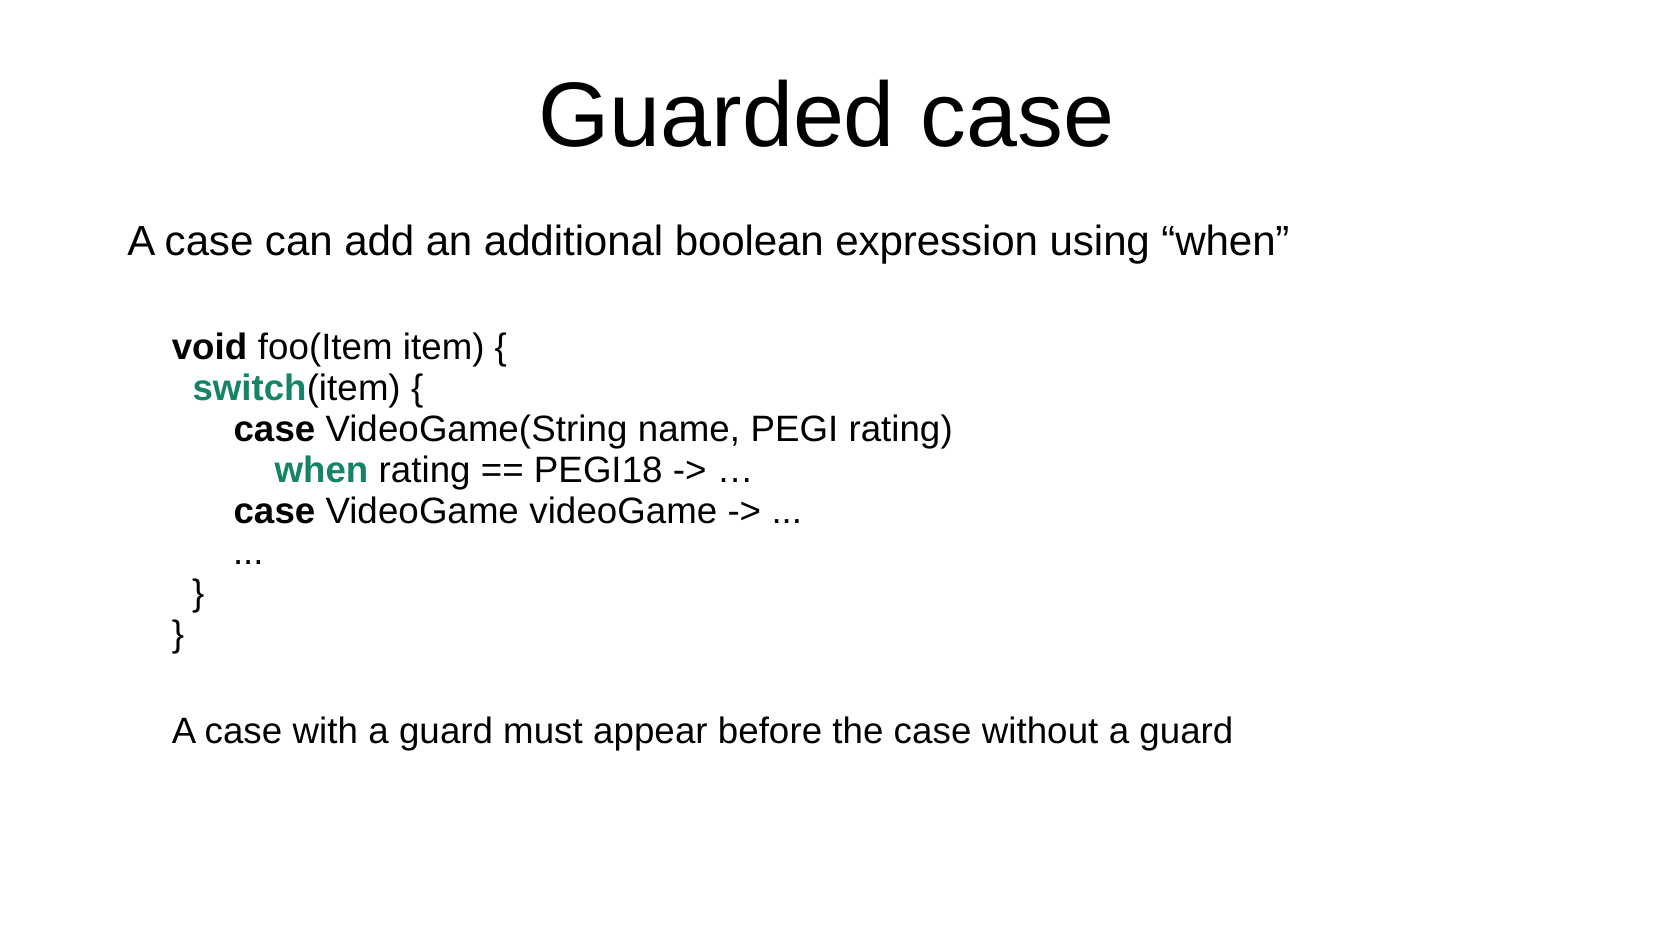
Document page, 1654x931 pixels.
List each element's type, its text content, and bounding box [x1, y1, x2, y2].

title Guarded case [82, 37, 1571, 193]
list A case can add an additional boolean expression using “when” void foo(Item item) { switch(item) { case VideoGame(String name, PEGI rating) when rating == PEGI18 -> … case VideoGame videoGame -> ... ... } } A case with a guard must appear before the case without a guard [82, 217, 1571, 758]
